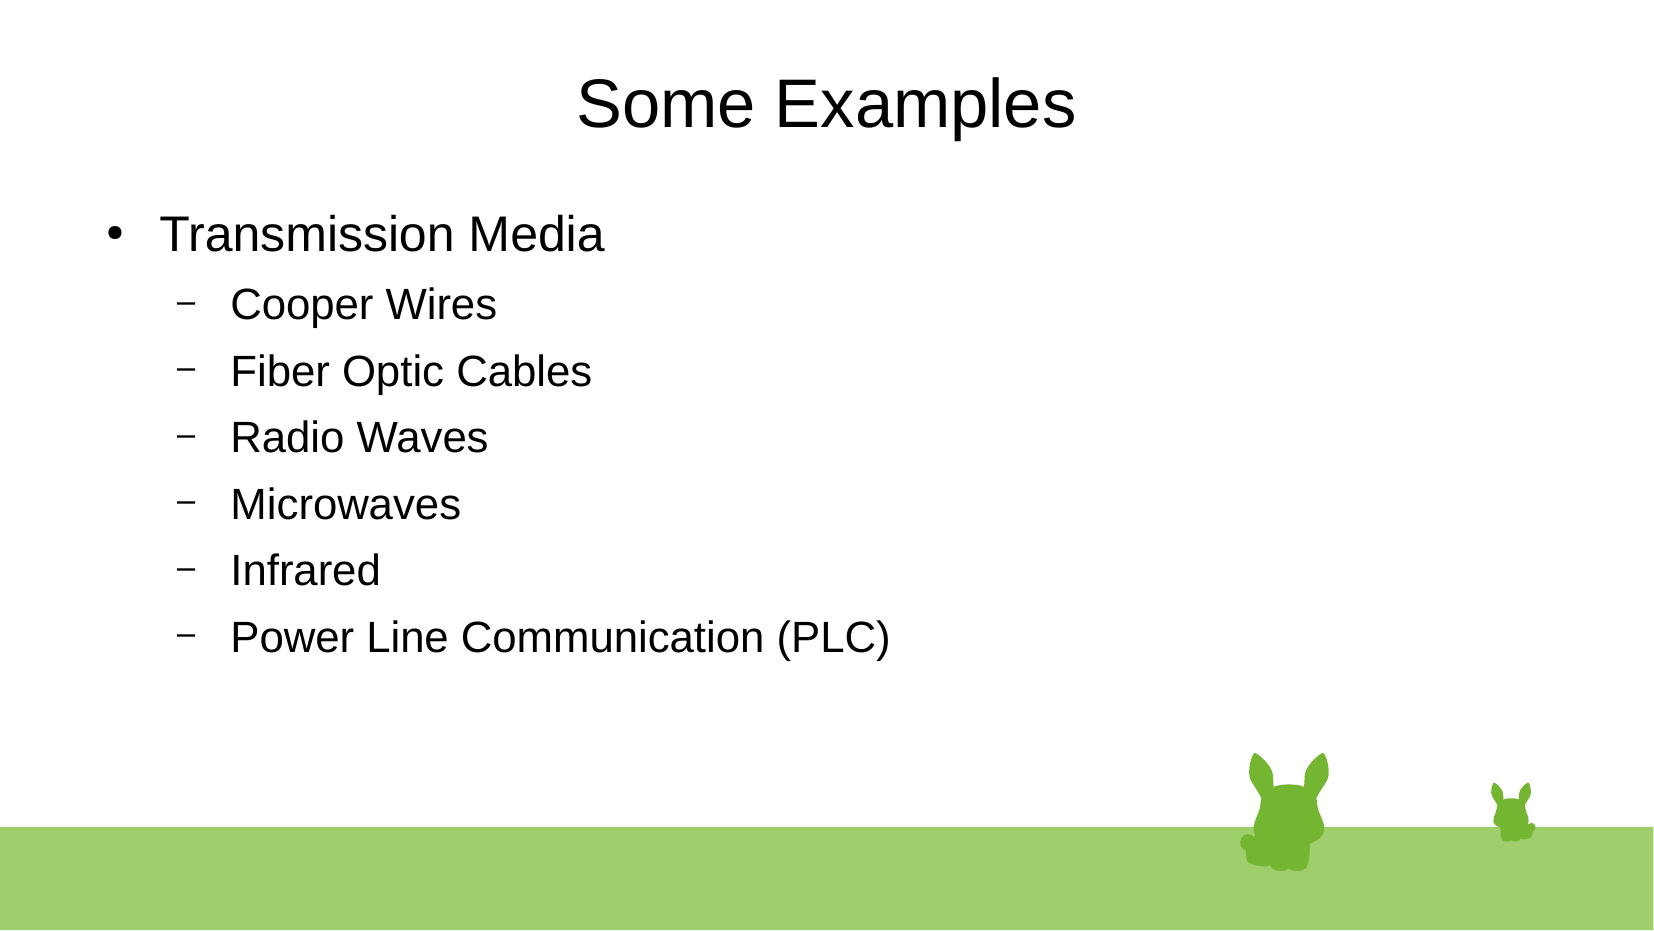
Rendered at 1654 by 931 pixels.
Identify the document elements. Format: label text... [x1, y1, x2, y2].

list Transmission Media Cooper Wires Fiber Optic Cables Radio Waves Microwaves Infrared Power Line Communication (PLC) [88, 206, 1565, 739]
title Some Examples [88, 29, 1565, 178]
